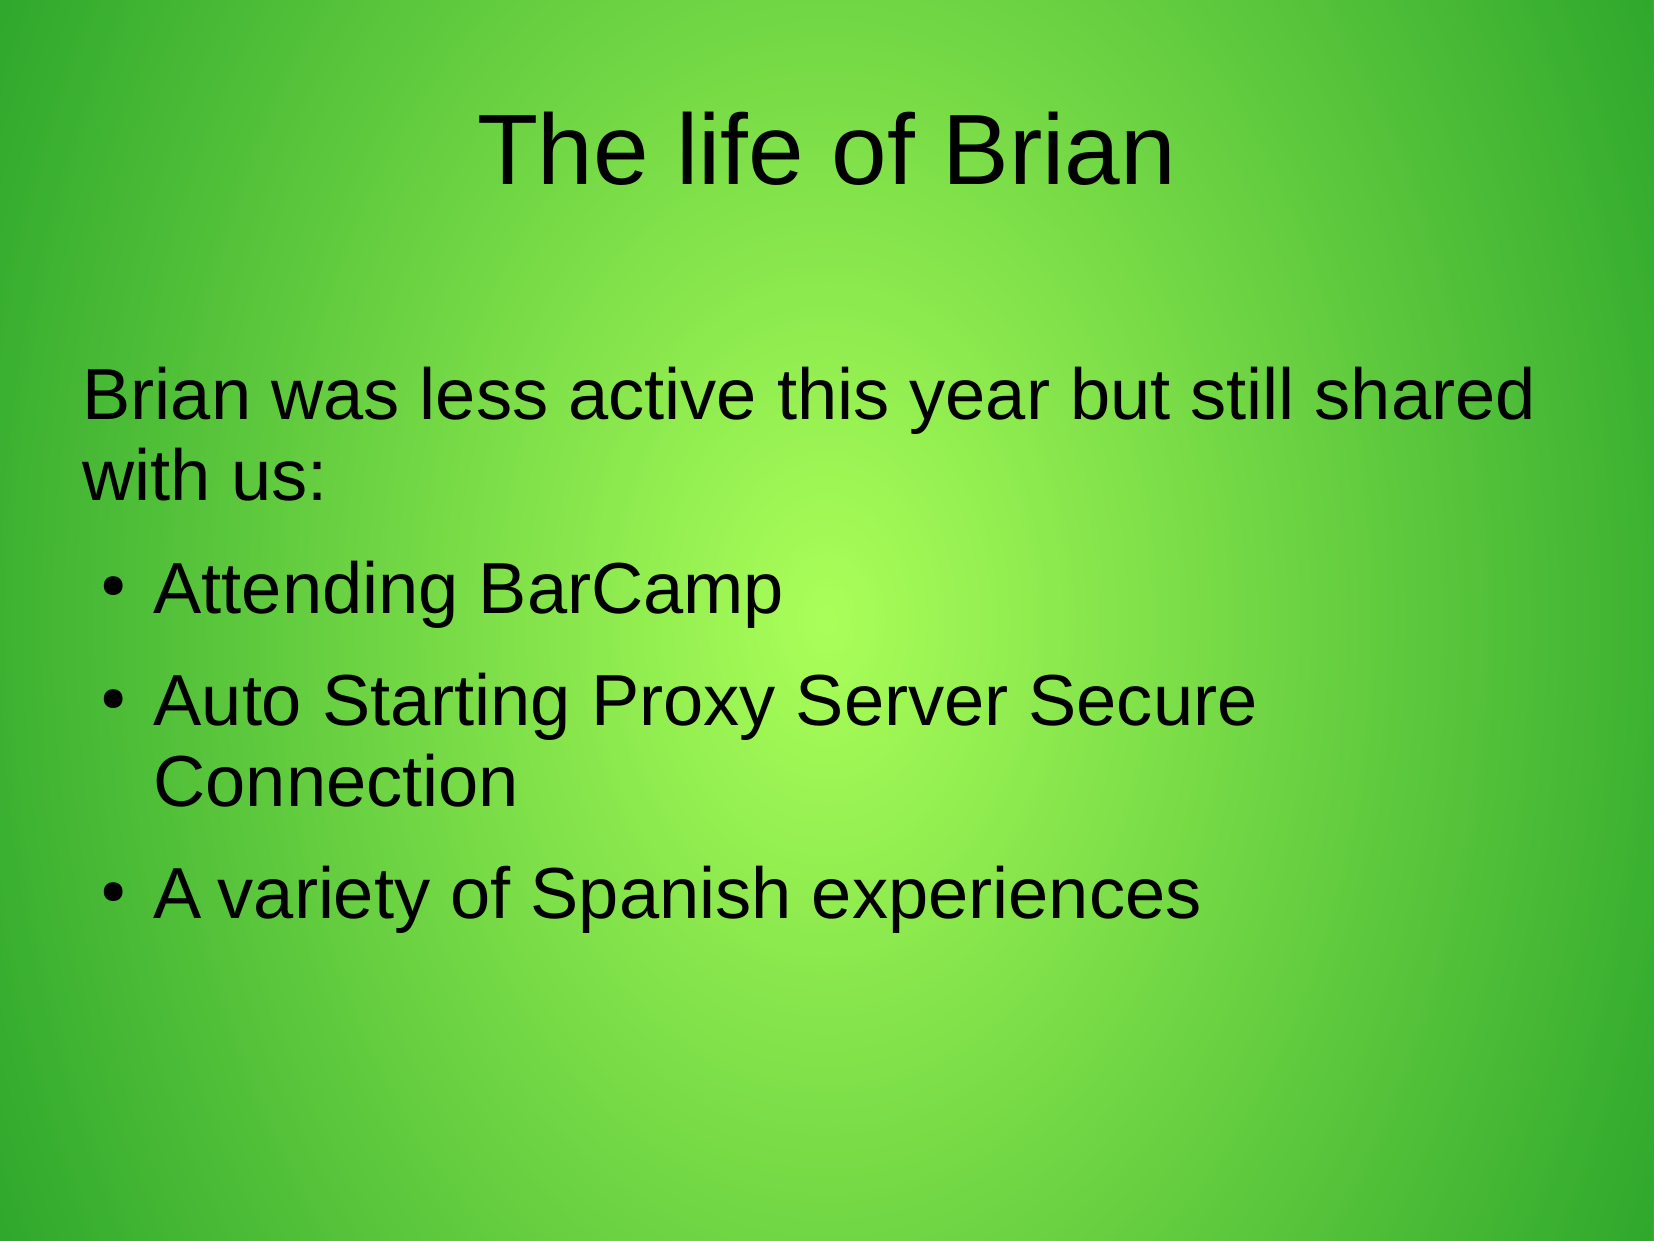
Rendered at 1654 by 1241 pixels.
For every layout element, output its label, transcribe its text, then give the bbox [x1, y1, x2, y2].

list Brian was less active this year but still shared with us: Attending BarCamp Auto Starting Proxy Server Secure Connection A variety of Spanish experiences [82, 354, 1571, 1114]
title The life of Brian [82, 47, 1571, 252]
